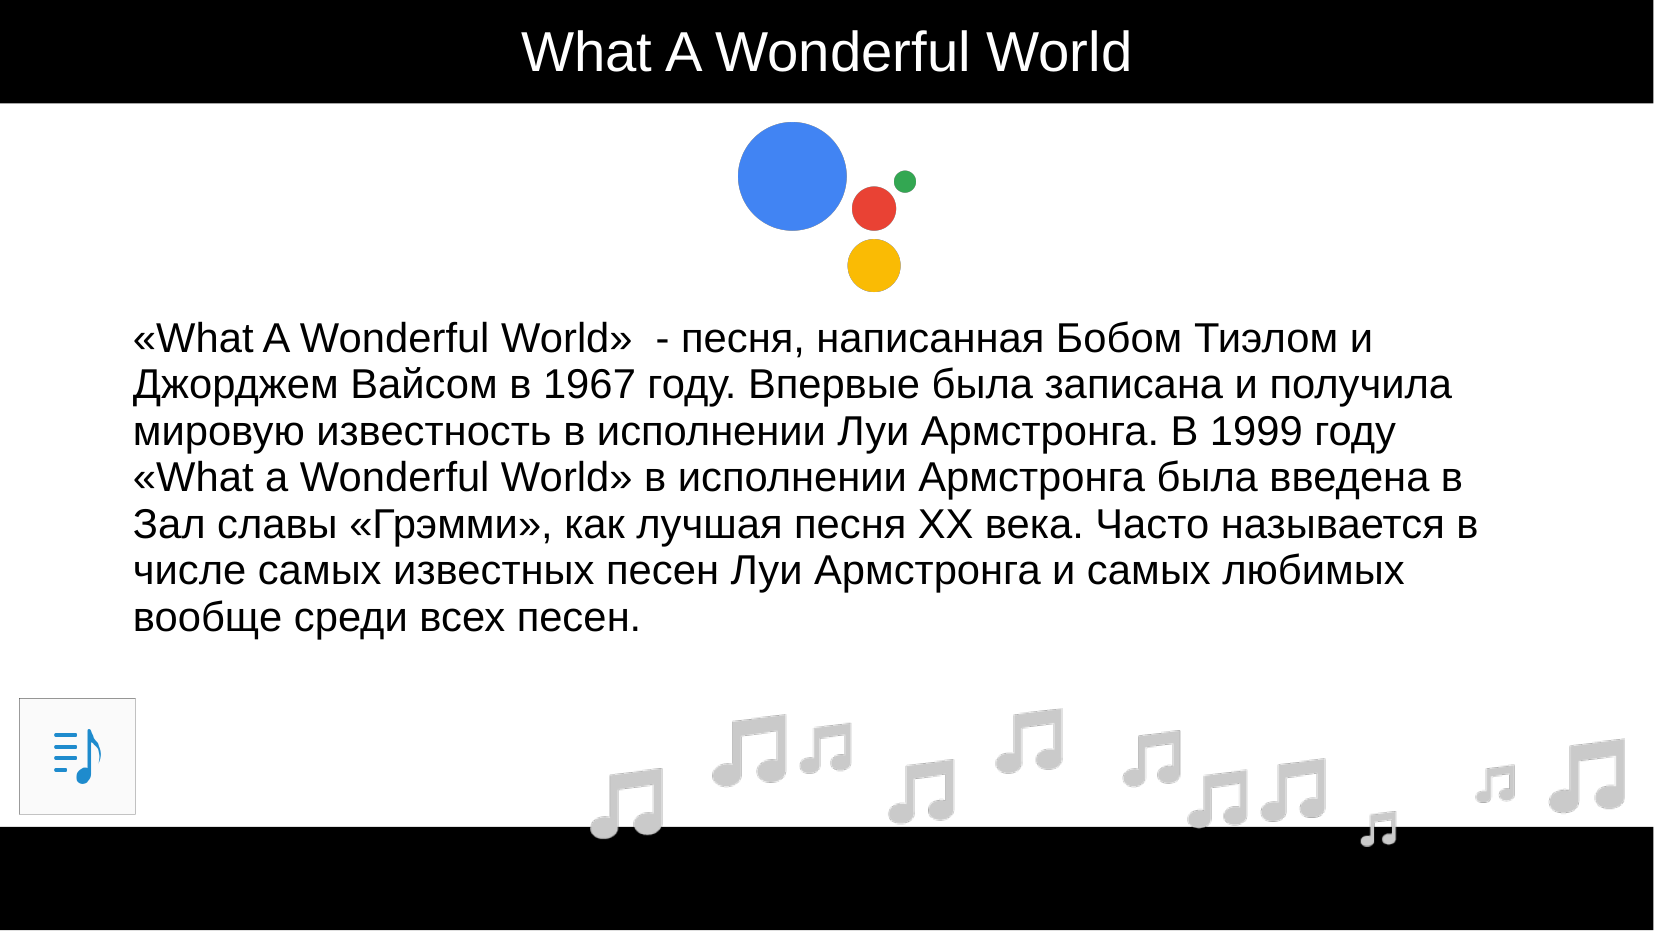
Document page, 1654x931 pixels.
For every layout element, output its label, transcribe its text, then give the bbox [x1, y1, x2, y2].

text_box [17, 696, 136, 815]
text_box «What A Wonderful World» - песня, написанная Бобом Тиэлом и Джорджем Вайсом в 1967 году. Впервые была записана и получила мировую известность в исполнении Луи Армстронга. В 1999 году «What a Wonderful World» в исполнении Армстронга была введена в Зал славы «Грэмми», как лучшая песня XX века. Часто называется в числе самых известных песен Луи Армстронга и самых любимых вообще среди всех песен. [118, 307, 1536, 686]
title What A Wonderful World [59, 6, 1595, 98]
picture [738, 118, 916, 296]
